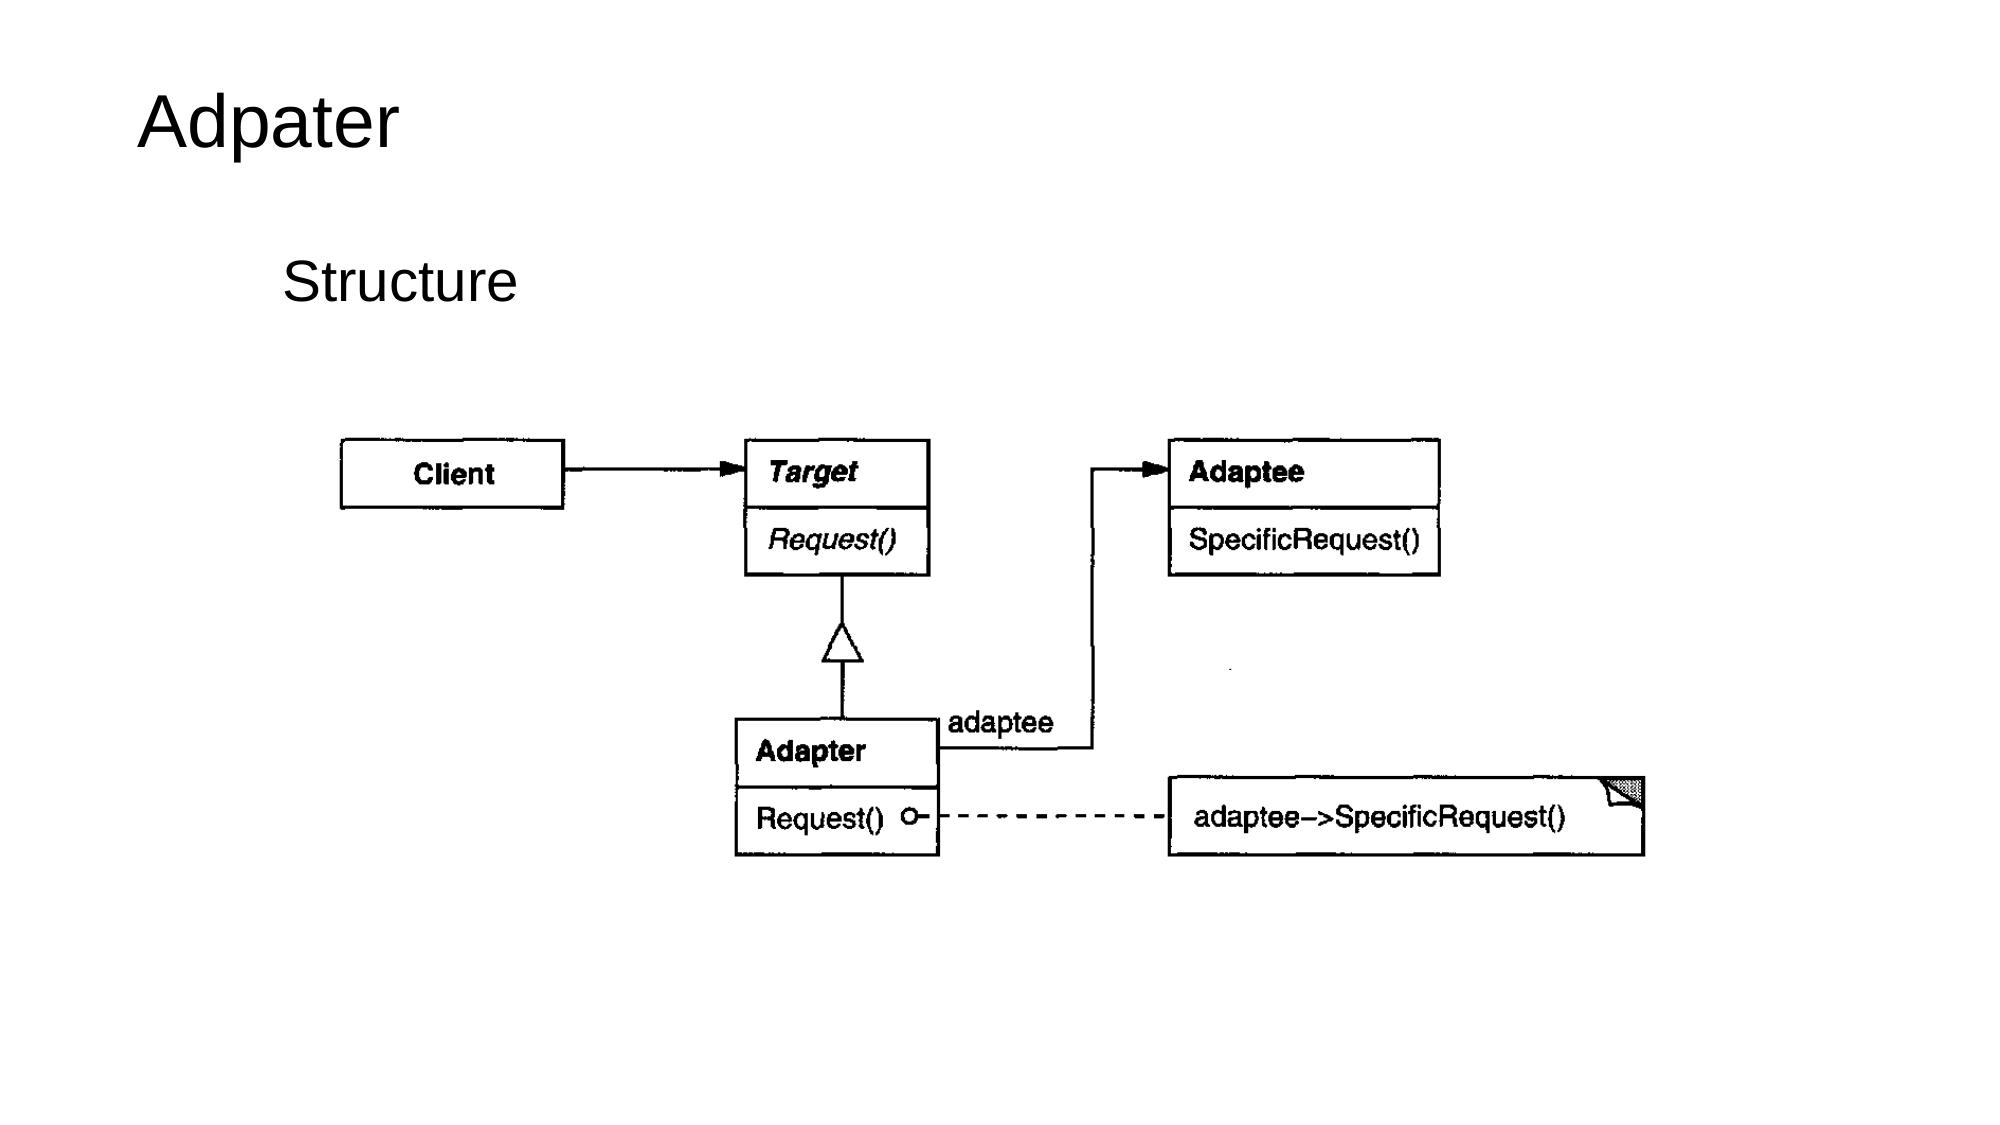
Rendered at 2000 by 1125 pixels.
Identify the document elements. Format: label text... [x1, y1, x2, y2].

picture [326, 424, 1676, 882]
title Structure [282, 238, 535, 329]
title Adpater [137, 59, 436, 181]
